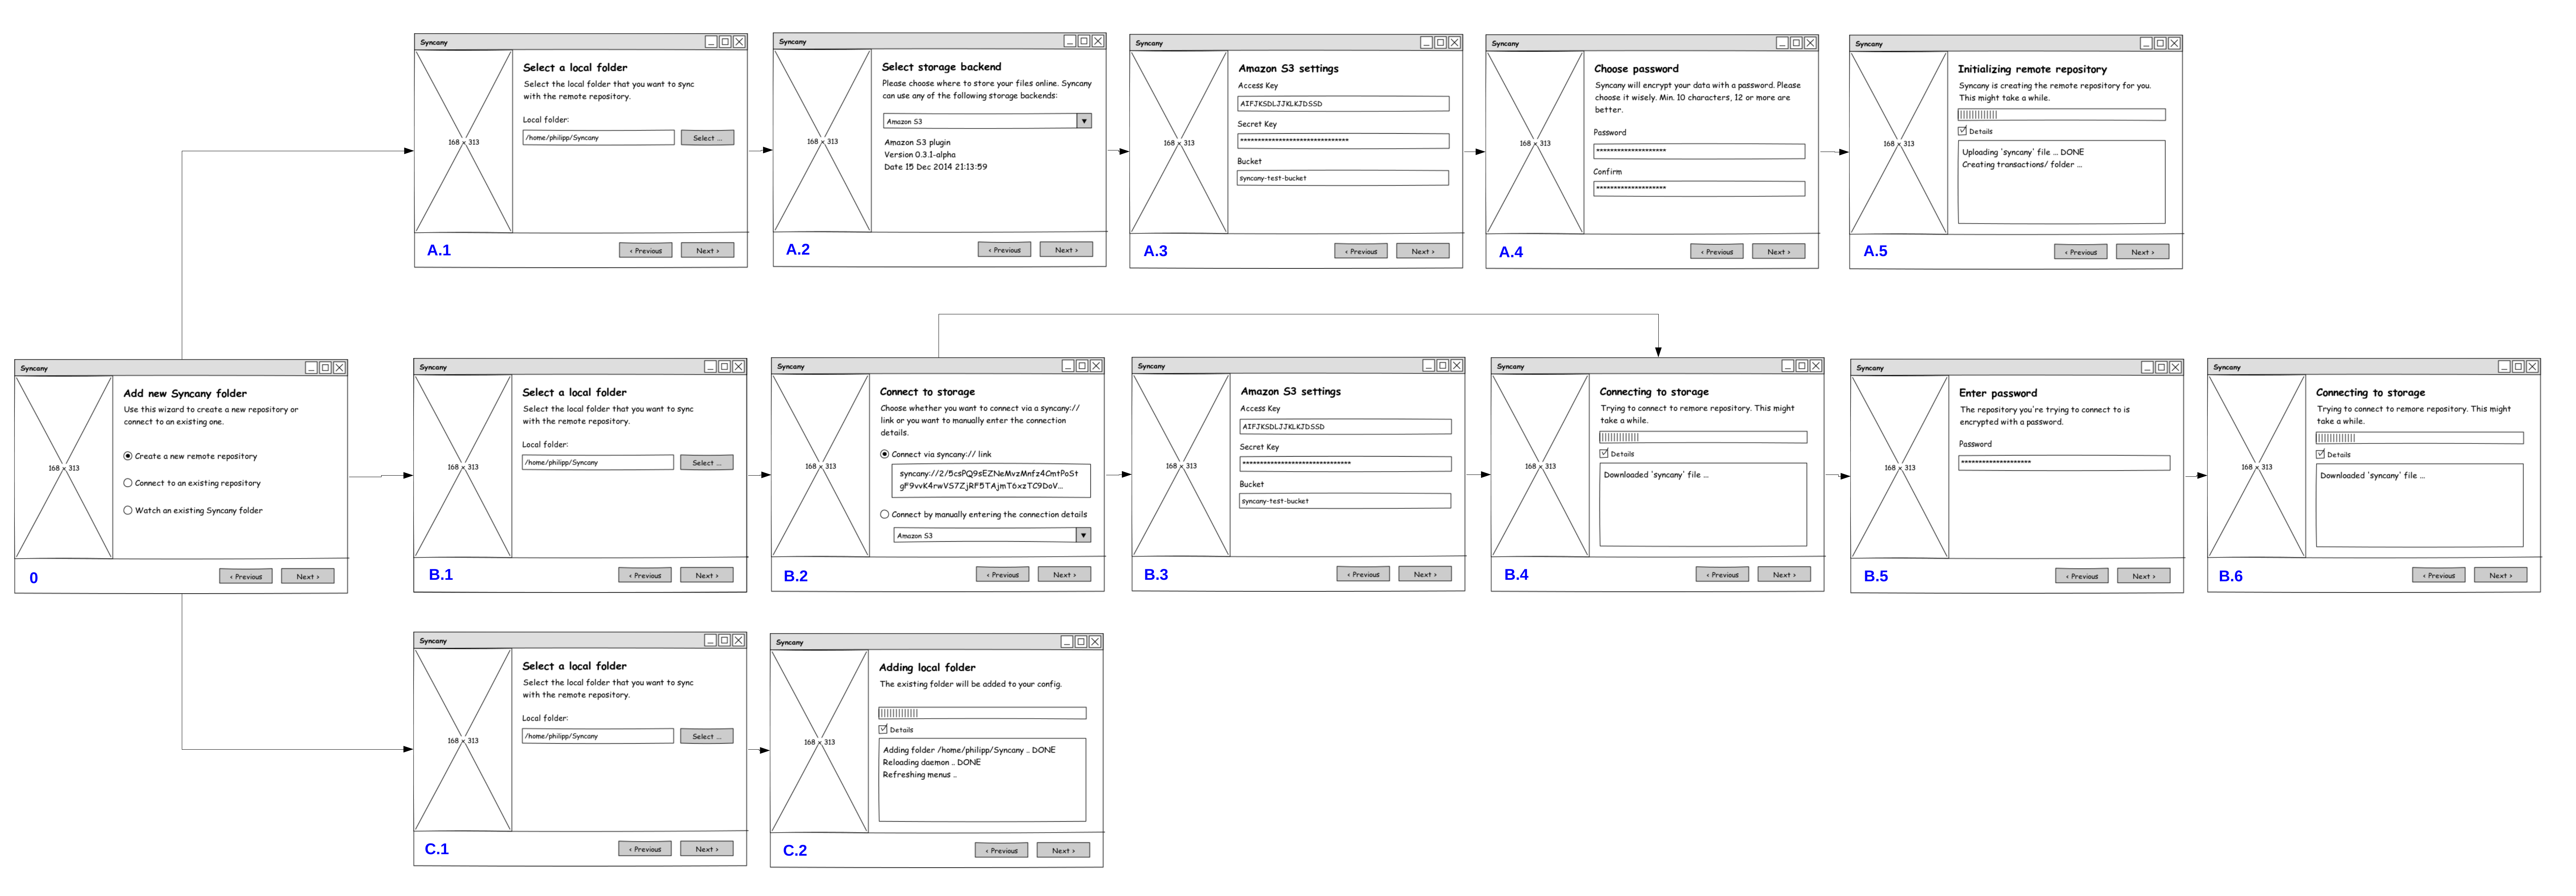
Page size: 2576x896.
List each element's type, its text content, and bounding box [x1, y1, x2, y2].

text_box C.1 [419, 837, 455, 861]
text_box B.5 [1858, 564, 1894, 588]
text_box C.2 [777, 839, 813, 862]
text_box A.5 [1858, 239, 1894, 262]
text_box A.4 [1493, 240, 1529, 264]
text_box B.3 [1138, 563, 1174, 587]
picture [1491, 357, 1826, 592]
text_box A.2 [780, 238, 816, 261]
picture [14, 359, 349, 594]
picture [1850, 359, 2185, 594]
text_box B.2 [778, 564, 814, 588]
picture [771, 357, 1106, 592]
picture [770, 633, 1105, 868]
text_box A.3 [1138, 239, 1173, 262]
picture [413, 358, 749, 593]
picture [1132, 357, 1467, 592]
text_box A.1 [421, 239, 457, 262]
text_box B.4 [1499, 563, 1534, 587]
picture [1129, 34, 1465, 269]
picture [414, 33, 749, 268]
picture [2207, 358, 2542, 593]
picture [1849, 35, 2184, 270]
picture [413, 632, 749, 867]
text_box 0 [24, 566, 44, 590]
text_box B.1 [423, 563, 459, 587]
picture [1485, 34, 1820, 269]
picture [773, 32, 1108, 267]
text_box B.6 [2213, 564, 2249, 588]
